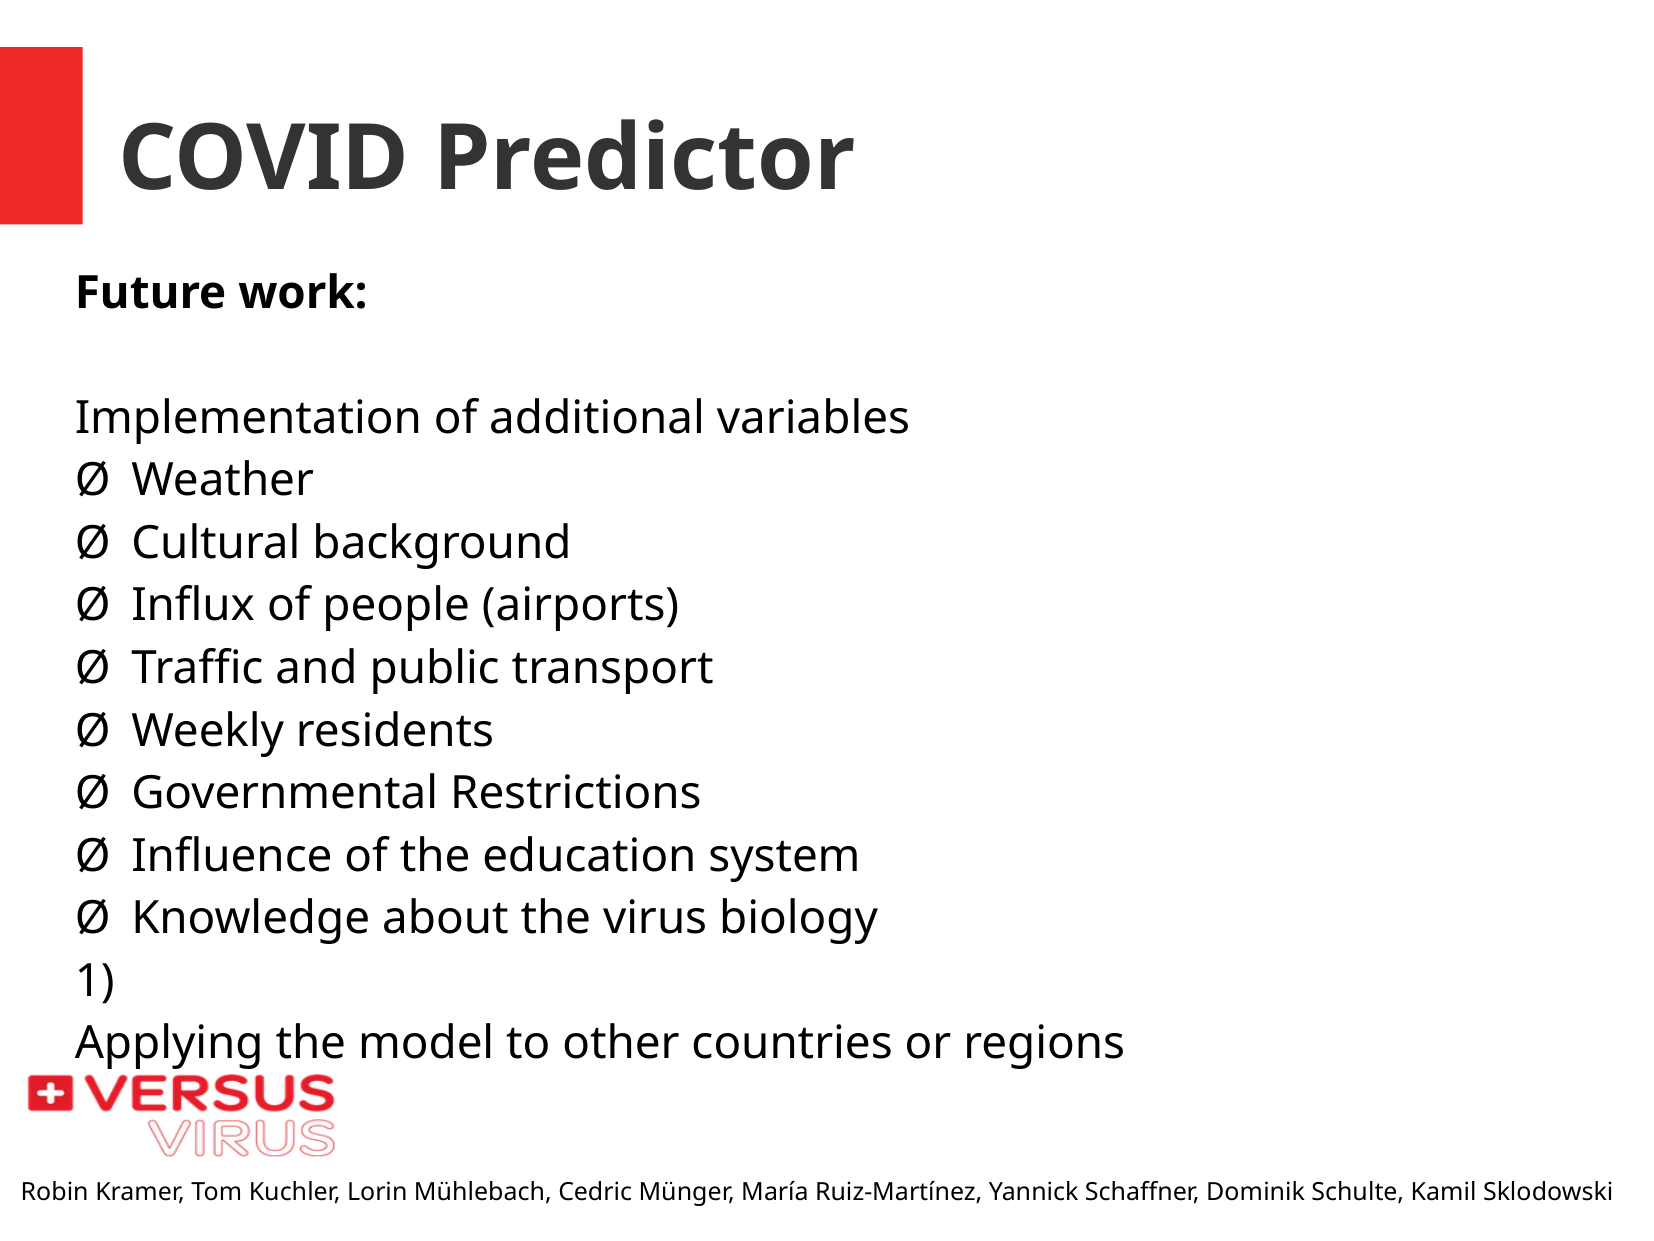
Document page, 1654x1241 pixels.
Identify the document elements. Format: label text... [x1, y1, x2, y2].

title COVID Predictor [118, 49, 1571, 257]
text_box Robin Kramer, Tom Kuchler, Lorin Mühlebach, Cedric Münger, María Ruiz-Martínez, Yannick Schaffner, Dominik Schulte, Kamil Sklodowski [11, 1175, 1632, 1223]
text_box Future work: Implementation of additional variables Weather Cultural background Influx of people (airports) Traffic and public transport Weekly residents Governmental Restrictions Influence of the education system Knowledge about the virus biology Applying the model to other countries or regions [60, 251, 1542, 1058]
